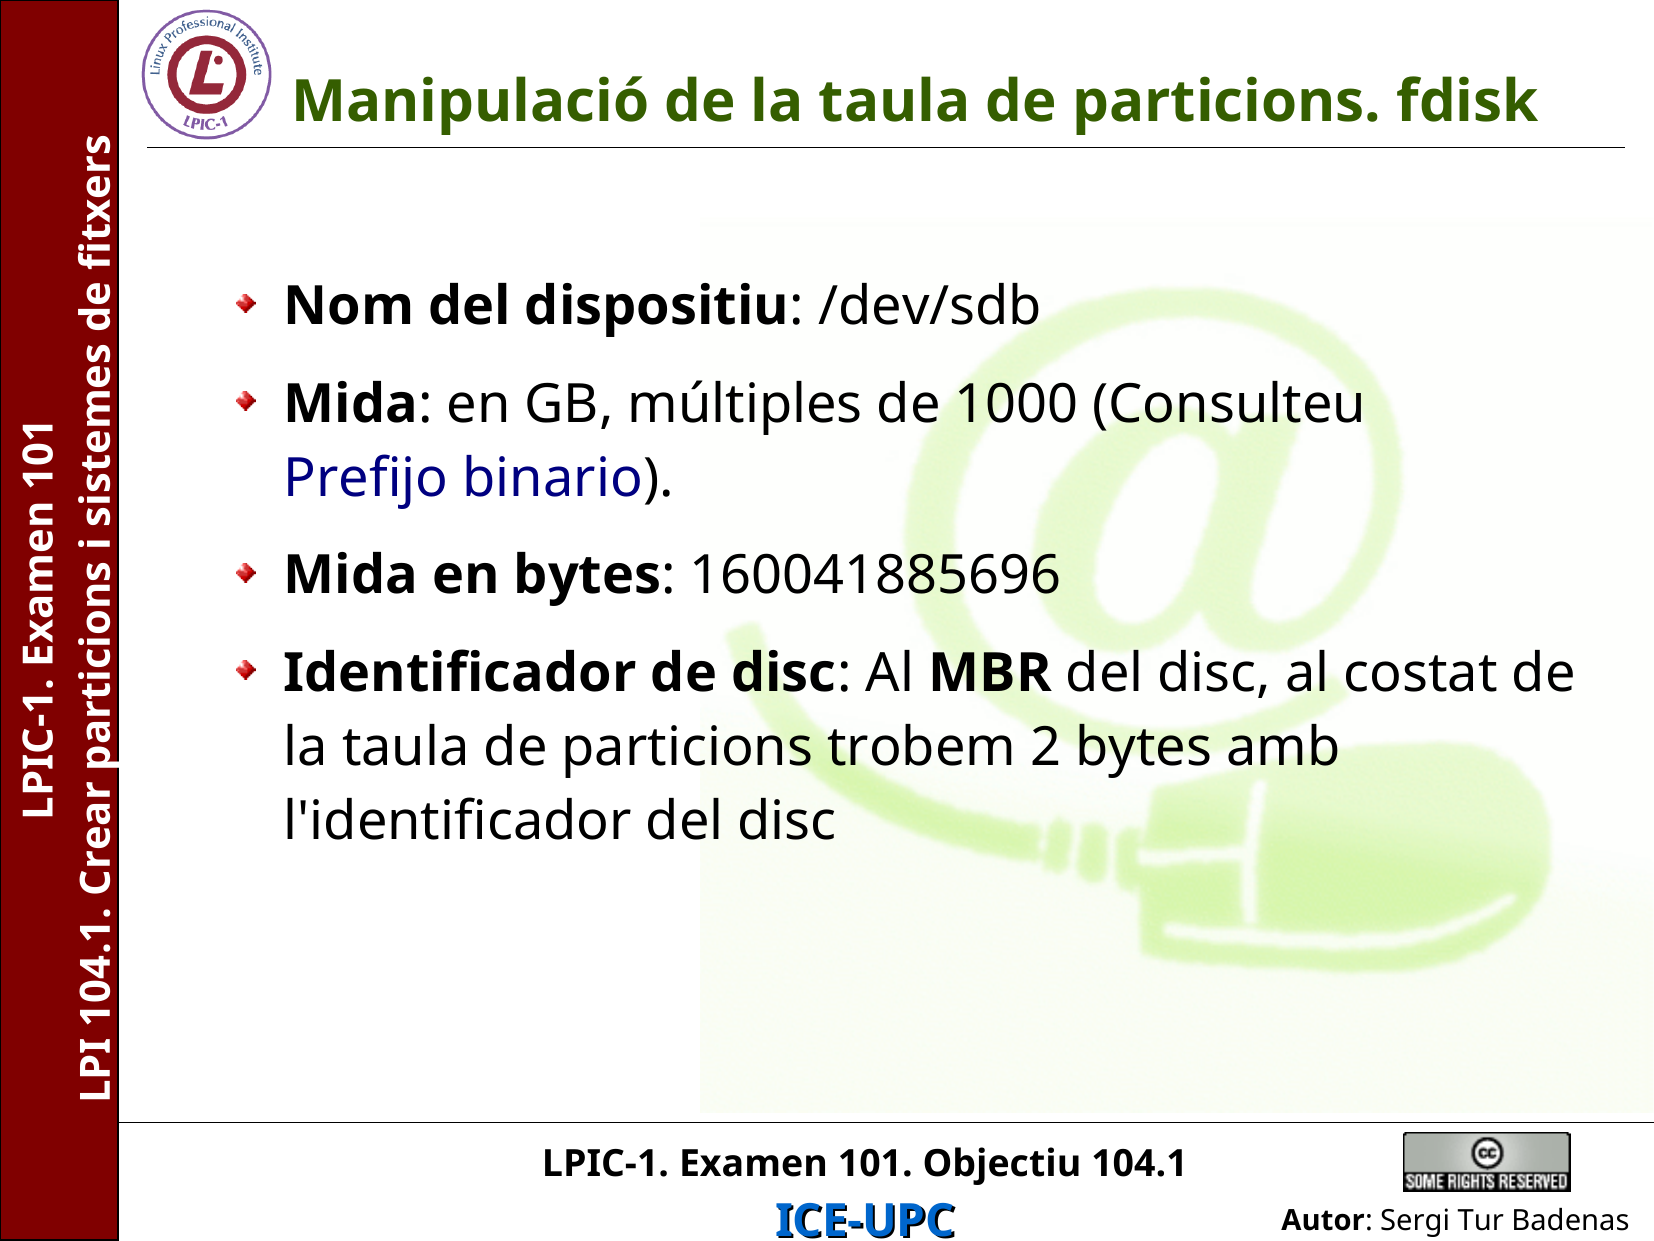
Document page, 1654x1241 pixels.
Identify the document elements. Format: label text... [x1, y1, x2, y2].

list Nom del dispositiu: /dev/sdb Mida: en GB, múltiples de 1000 (Consulteu Prefijo binario). Mida en bytes: 160041885696 Identificador de disc: Al MBR del disc, al costat de la taula de particions trobem 2 bytes amb l'identificador del disc [141, 266, 1630, 1102]
picture [700, 217, 1654, 1113]
picture [135, 5, 277, 142]
title Manipulació de la taula de particions. fdisk [212, 56, 1617, 141]
picture [1403, 1132, 1571, 1192]
